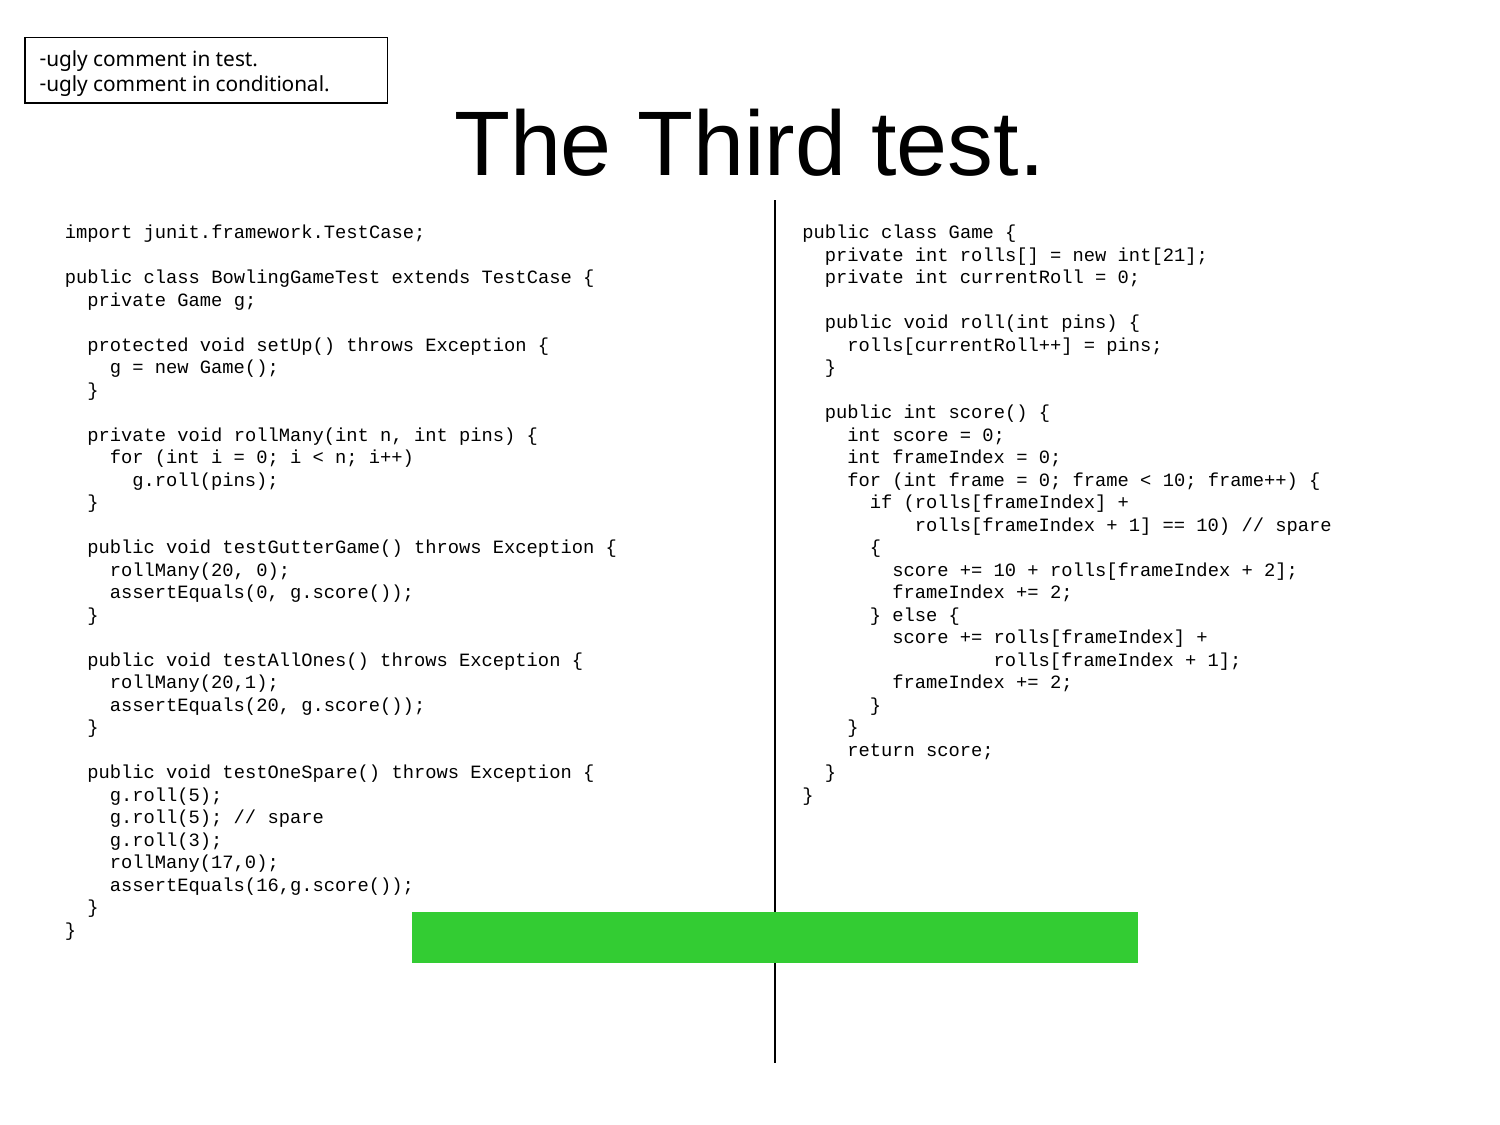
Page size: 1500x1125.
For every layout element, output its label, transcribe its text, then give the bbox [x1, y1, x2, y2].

text_box import junit.framework.TestCase; public class BowlingGameTest extends TestCase { private Game g; protected void setUp() throws Exception { g = new Game(); } private void rollMany(int n, int pins) { for (int i = 0; i < n; i++) g.roll(pins); } public void testGutterGame() throws Exception { rollMany(20, 0); assertEquals(0, g.score()); } public void testAllOnes() throws Exception { rollMany(20,1); assertEquals(20, g.score()); } public void testOneSpare() throws Exception { g.roll(5); g.roll(5); // spare g.roll(3); rollMany(17,0); assertEquals(16,g.score()); } } [50, 212, 713, 948]
text_box public class Game { private int rolls[] = new int[21]; private int currentRoll = 0; public void roll(int pins) { rolls[currentRoll++] = pins; } public int score() { int score = 0; int frameIndex = 0; for (int frame = 0; frame < 10; frame++) { if (rolls[frameIndex] + rolls[frameIndex + 1] == 10) // spare { score += 10 + rolls[frameIndex + 2]; frameIndex += 2; } else { score += rolls[frameIndex] + rolls[frameIndex + 1]; frameIndex += 2; } } return score; } } [787, 212, 1451, 813]
title The Third test. [75, 45, 1426, 233]
text_box [412, 912, 1138, 963]
text_box ugly comment in test. ugly comment in conditional. [24, 37, 388, 103]
